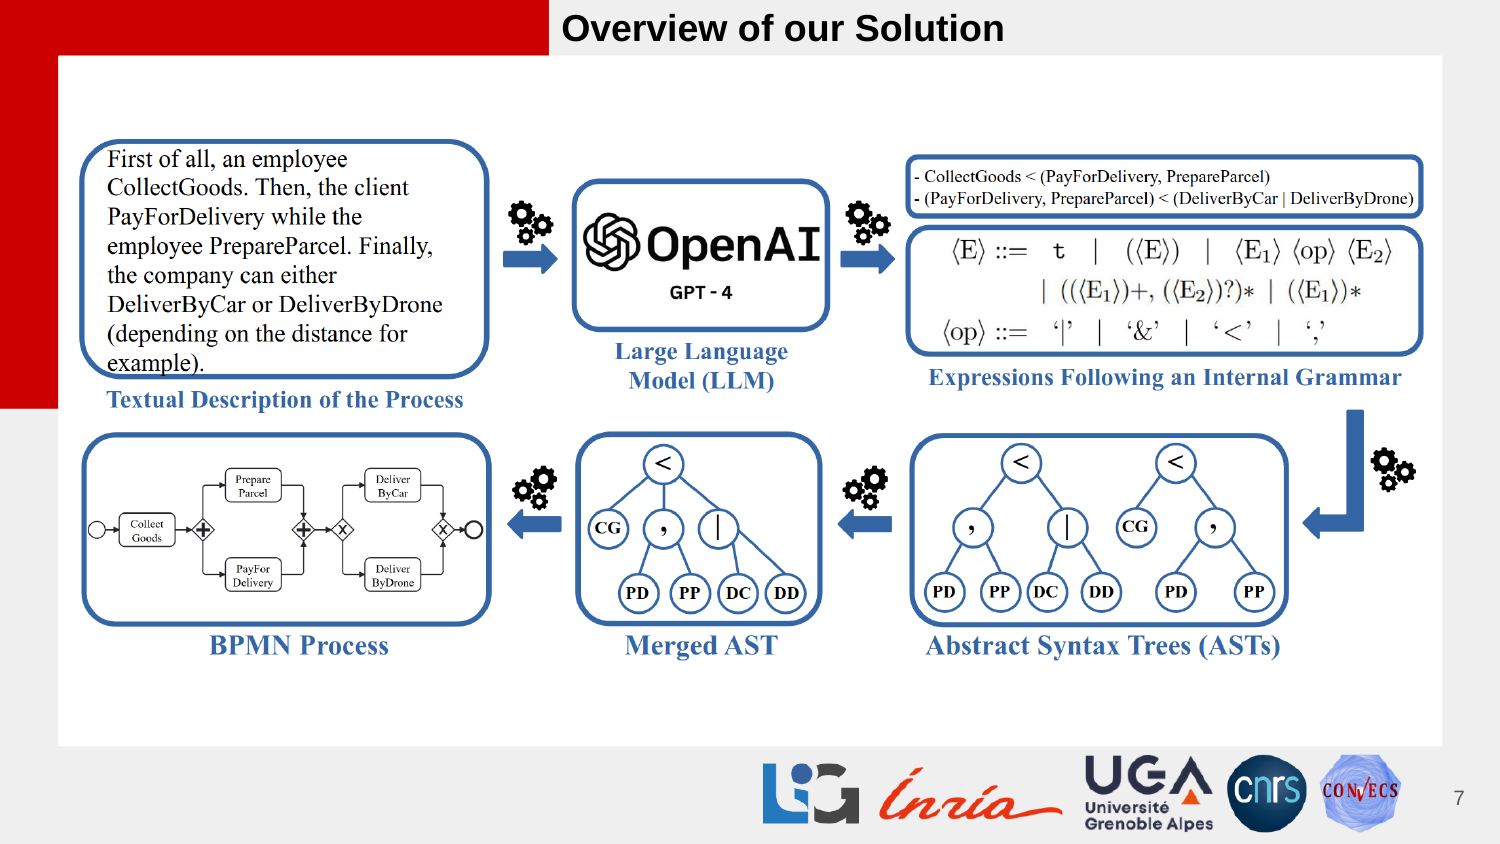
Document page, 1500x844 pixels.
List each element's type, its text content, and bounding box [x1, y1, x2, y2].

picture [0, 0, 1500, 844]
slide_number <number> [1389, 764, 1480, 830]
text_box Overview of our Solution [546, 0, 1441, 55]
